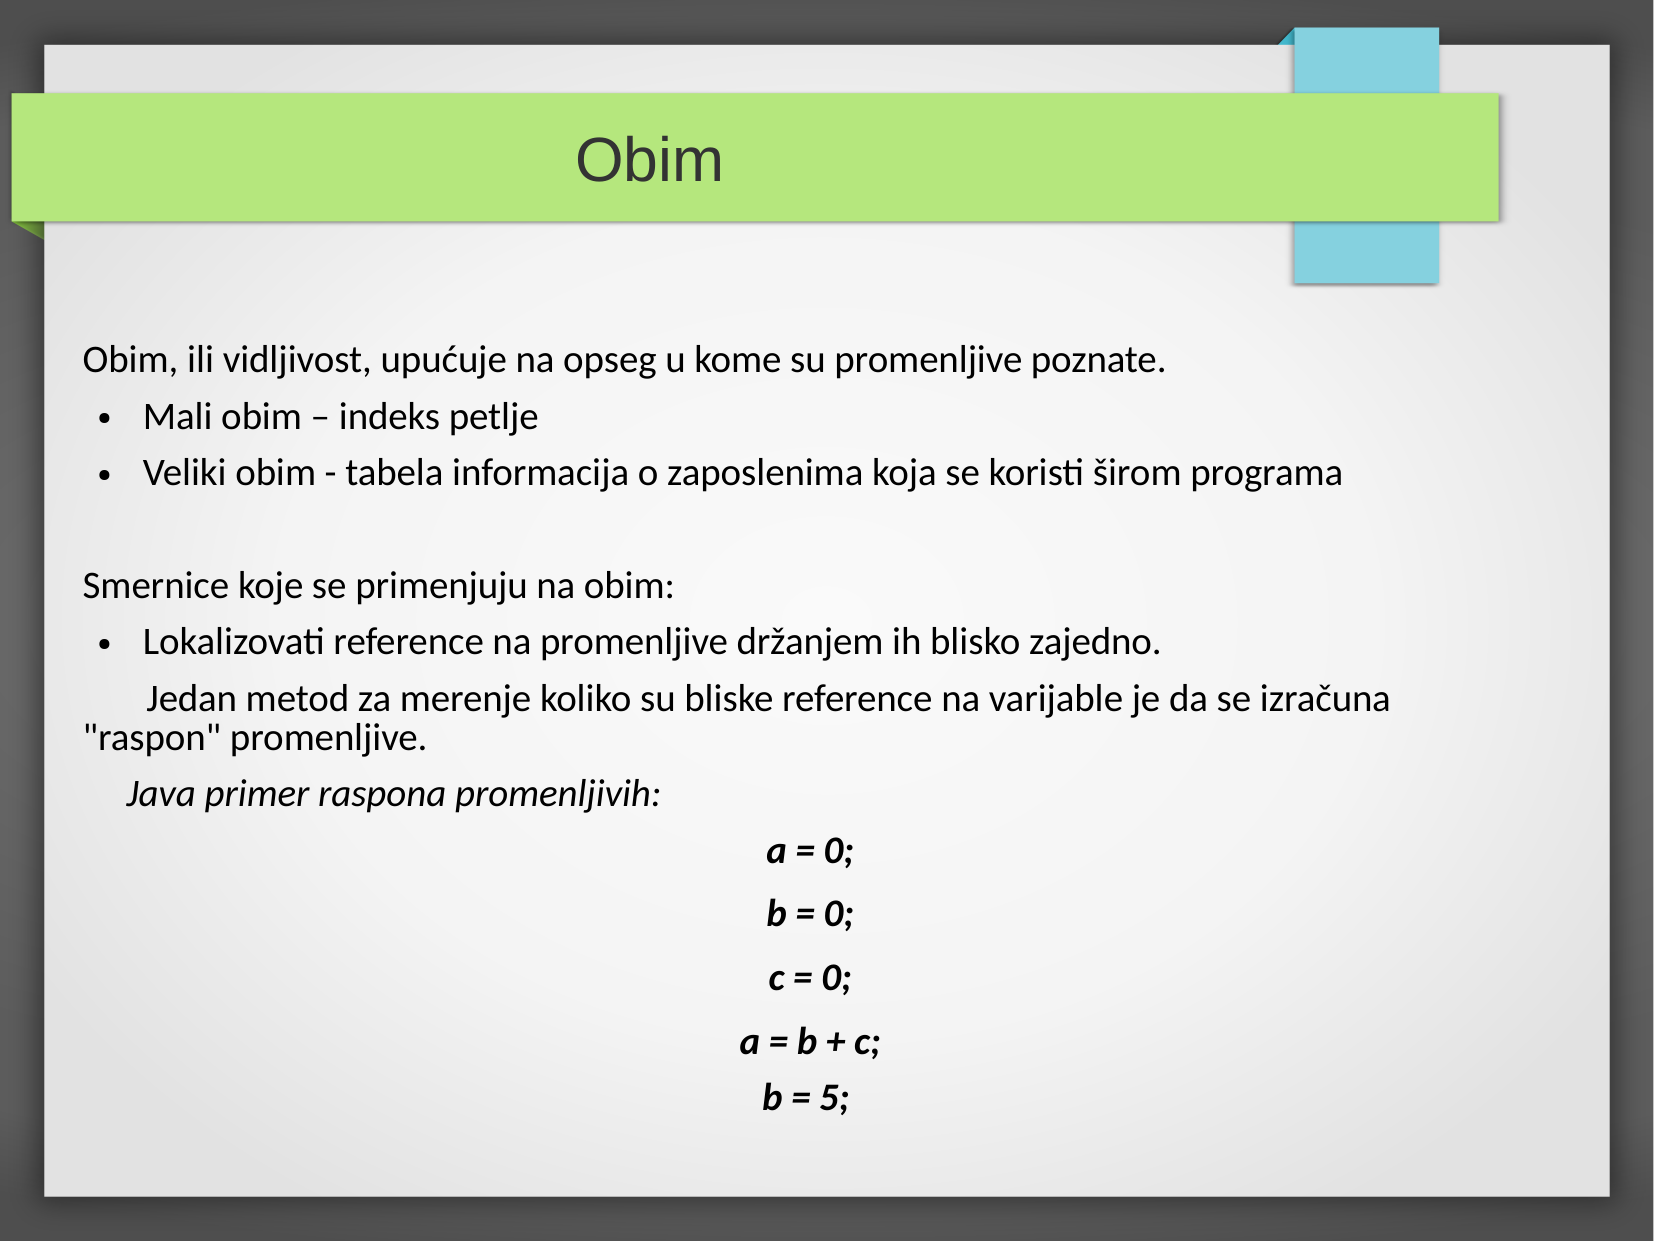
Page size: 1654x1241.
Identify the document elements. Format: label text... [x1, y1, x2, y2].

picture [0, 0, 1654, 1241]
title Obim [70, 106, 1229, 213]
list Obim, ili vidljivost, upućuje na opseg u kome su promenljive poznate. Mali obim – indeks petlje Veliki obim - tabela informacija o zaposlenima koja se koristi širom programa Smernice koje se primenjuju na obim: Lokalizovati reference na promenljive držanjem ih blisko zajedno. Jedan metod za merenje koliko su bliske reference na varijable je da se izračuna "raspon" promenljive. Java primer raspona promenljivih: a = 0; b = 0; c = 0; a = b + c; b = 5; [82, 343, 1538, 1126]
